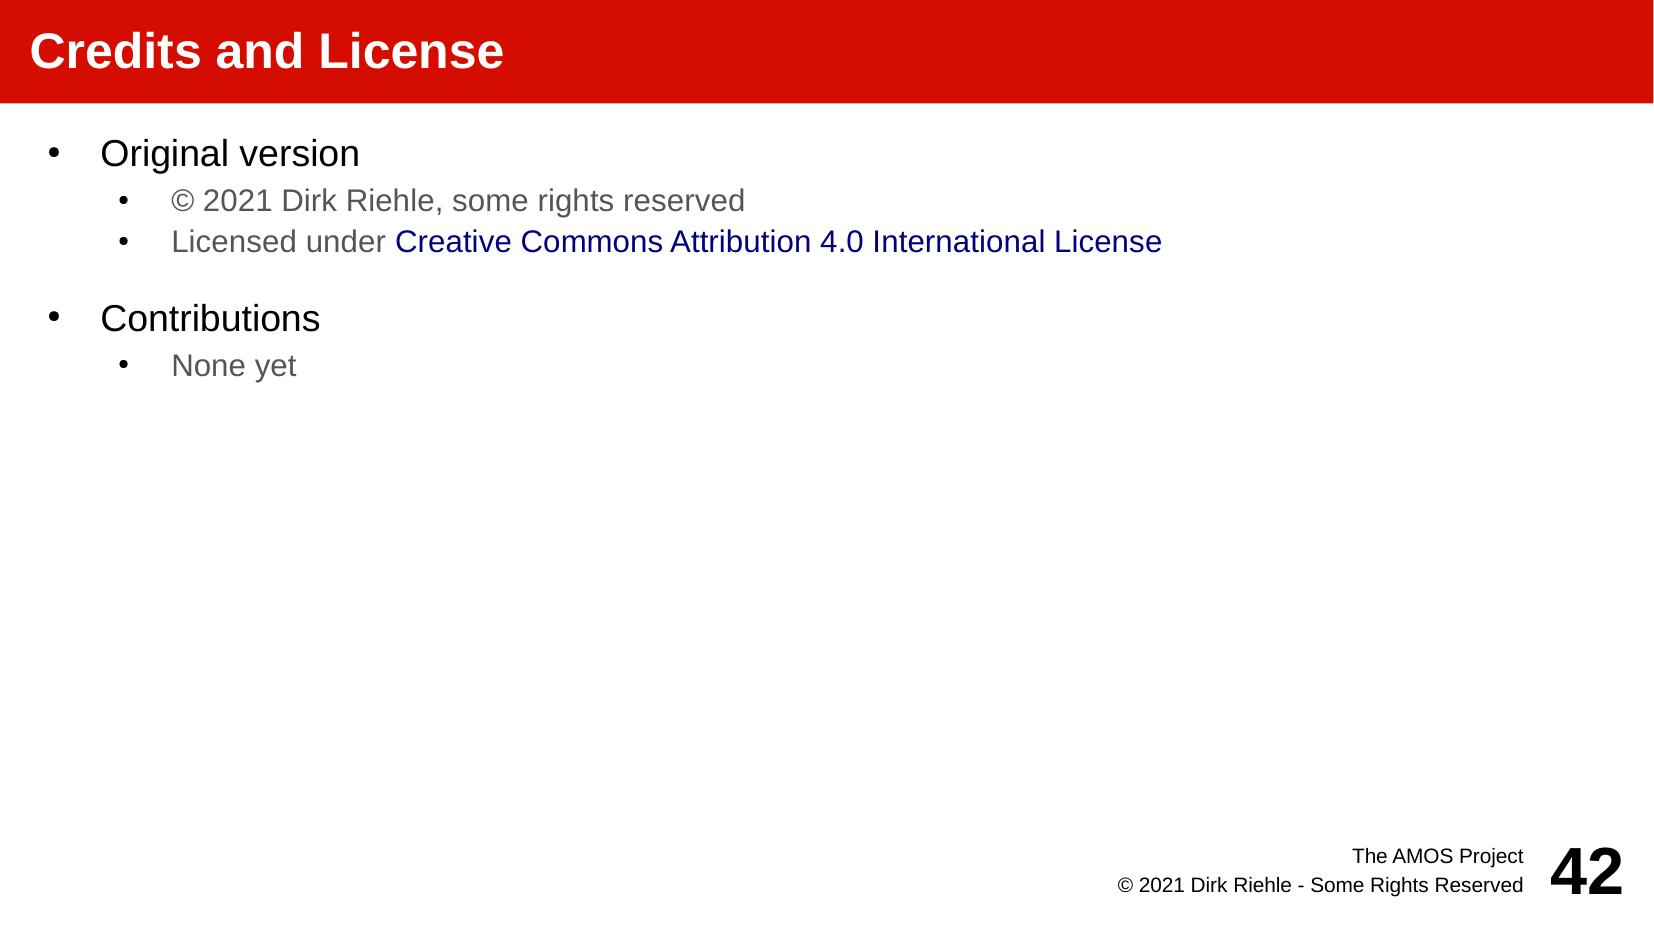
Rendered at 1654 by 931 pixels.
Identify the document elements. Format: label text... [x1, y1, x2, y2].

title Credits and License [0, 0, 1654, 104]
list Original version © 2021 Dirk Riehle, some rights reserved Licensed under Creative Commons Attribution 4.0 International License Contributions None yet [29, 132, 1625, 813]
